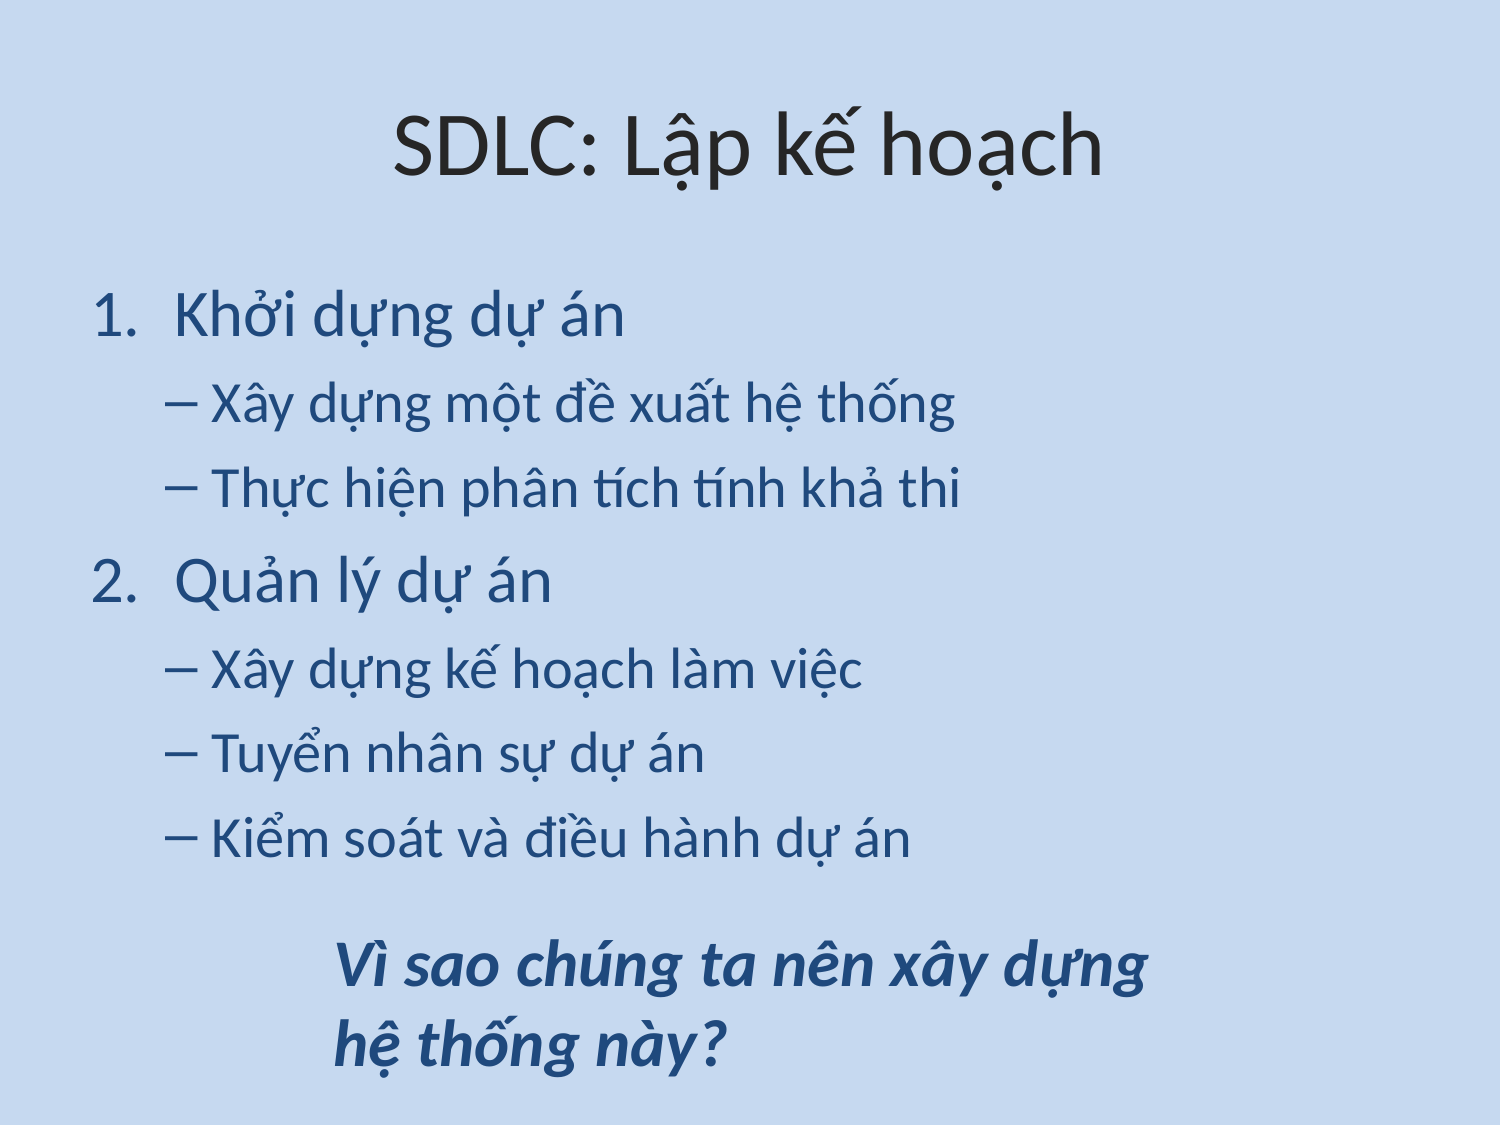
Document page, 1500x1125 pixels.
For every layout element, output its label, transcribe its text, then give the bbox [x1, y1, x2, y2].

text_box Vì sao chúng ta nên xây dựng hệ thống này? [318, 912, 1182, 1088]
title SDLC: Lập kế hoạch [75, 45, 1426, 233]
list Khởi dựng dự án Xây dựng một đề xuất hệ thống Thực hiện phân tích tính khả thi Quản lý dự án Xây dựng kế hoạch làm việc Tuyển nhân sự dự án Kiểm soát và điều hành dự án [75, 262, 1426, 1005]
